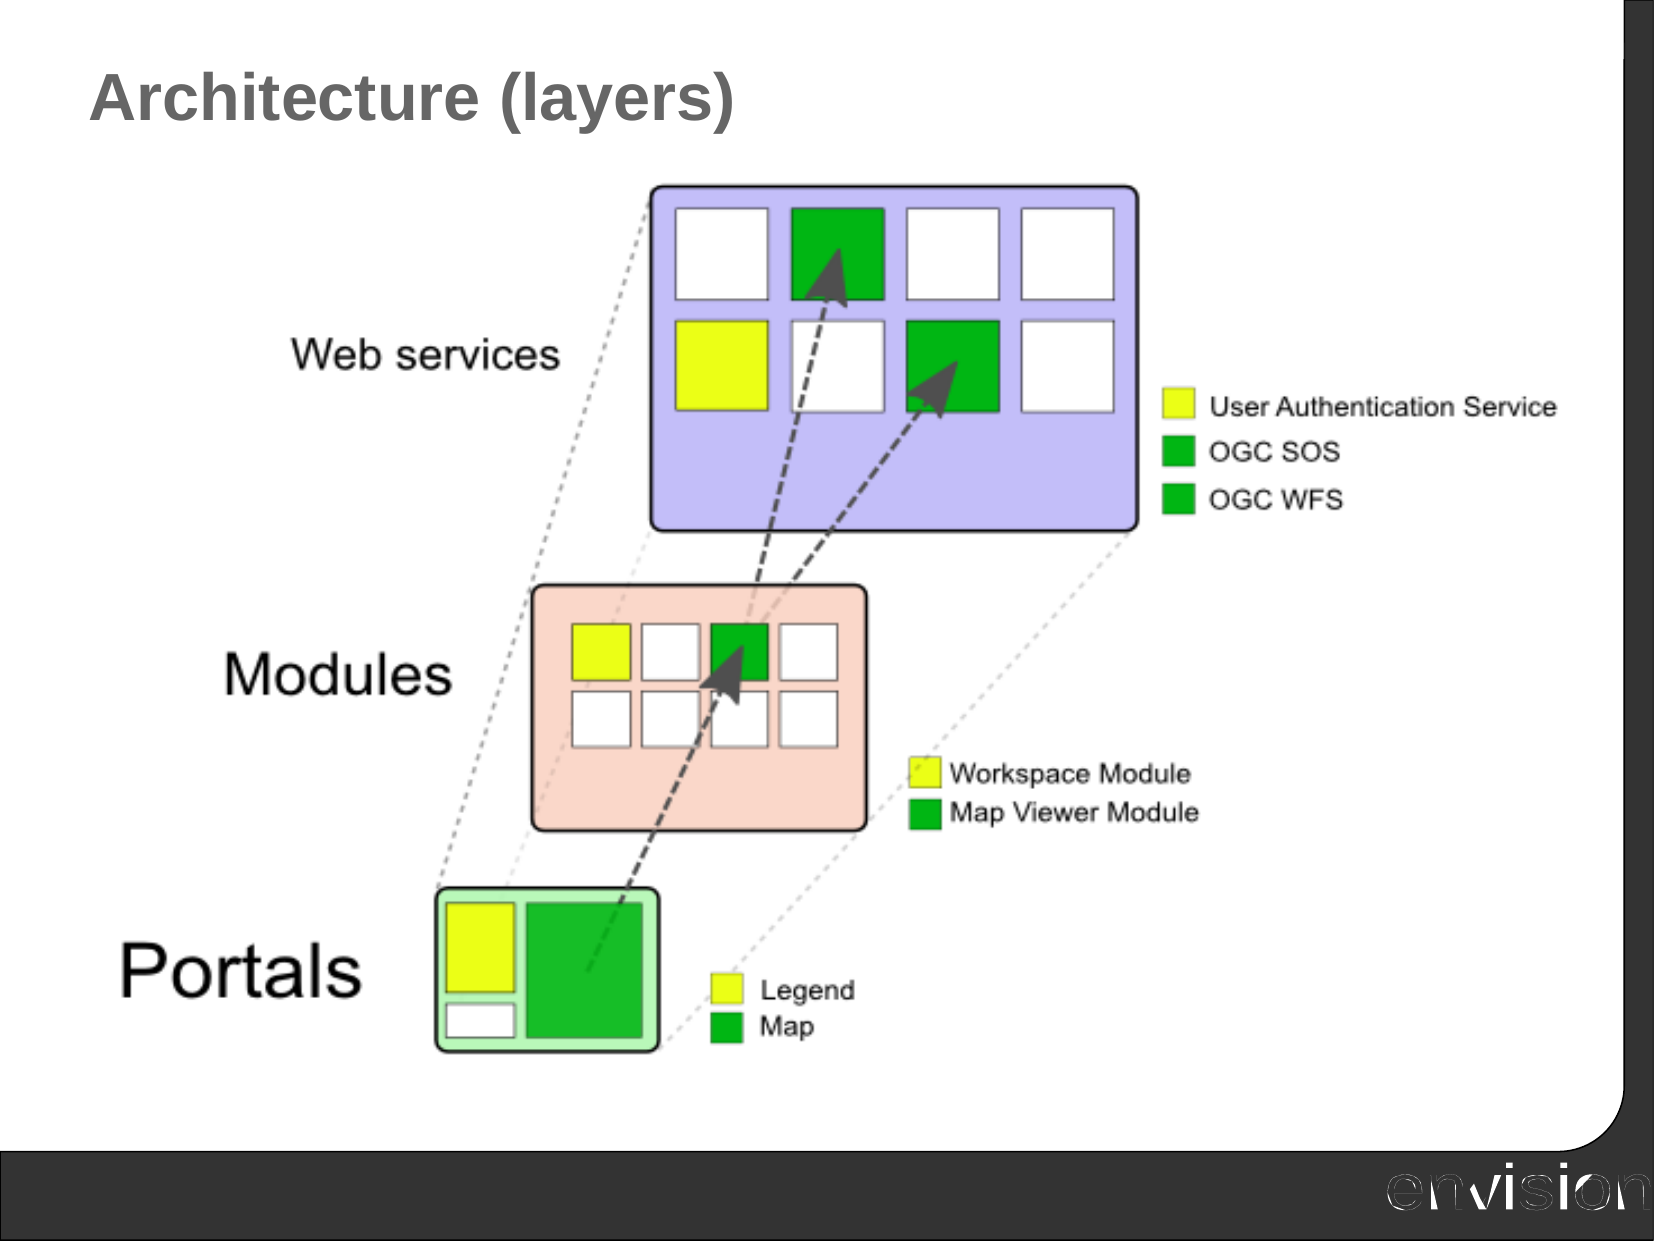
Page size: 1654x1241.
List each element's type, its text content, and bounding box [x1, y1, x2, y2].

picture [37, 149, 1576, 1085]
title Architecture (layers) [88, 3, 1568, 149]
